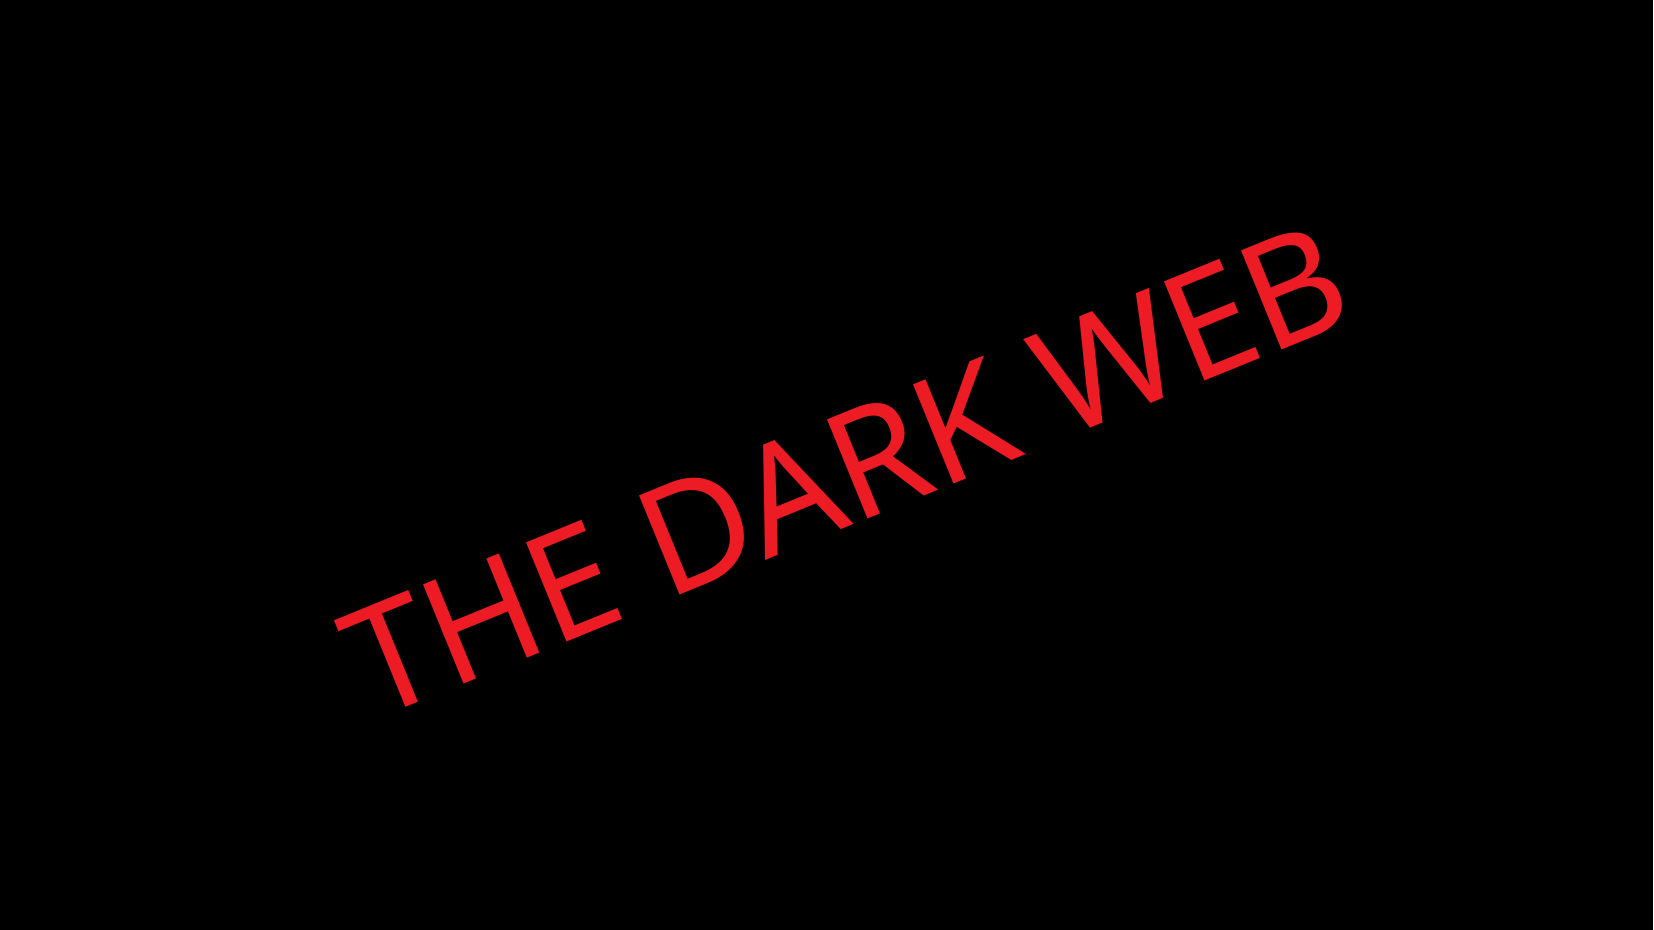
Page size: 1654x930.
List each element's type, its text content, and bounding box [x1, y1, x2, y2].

text_box THE DARK WEB [231, 130, 1450, 781]
